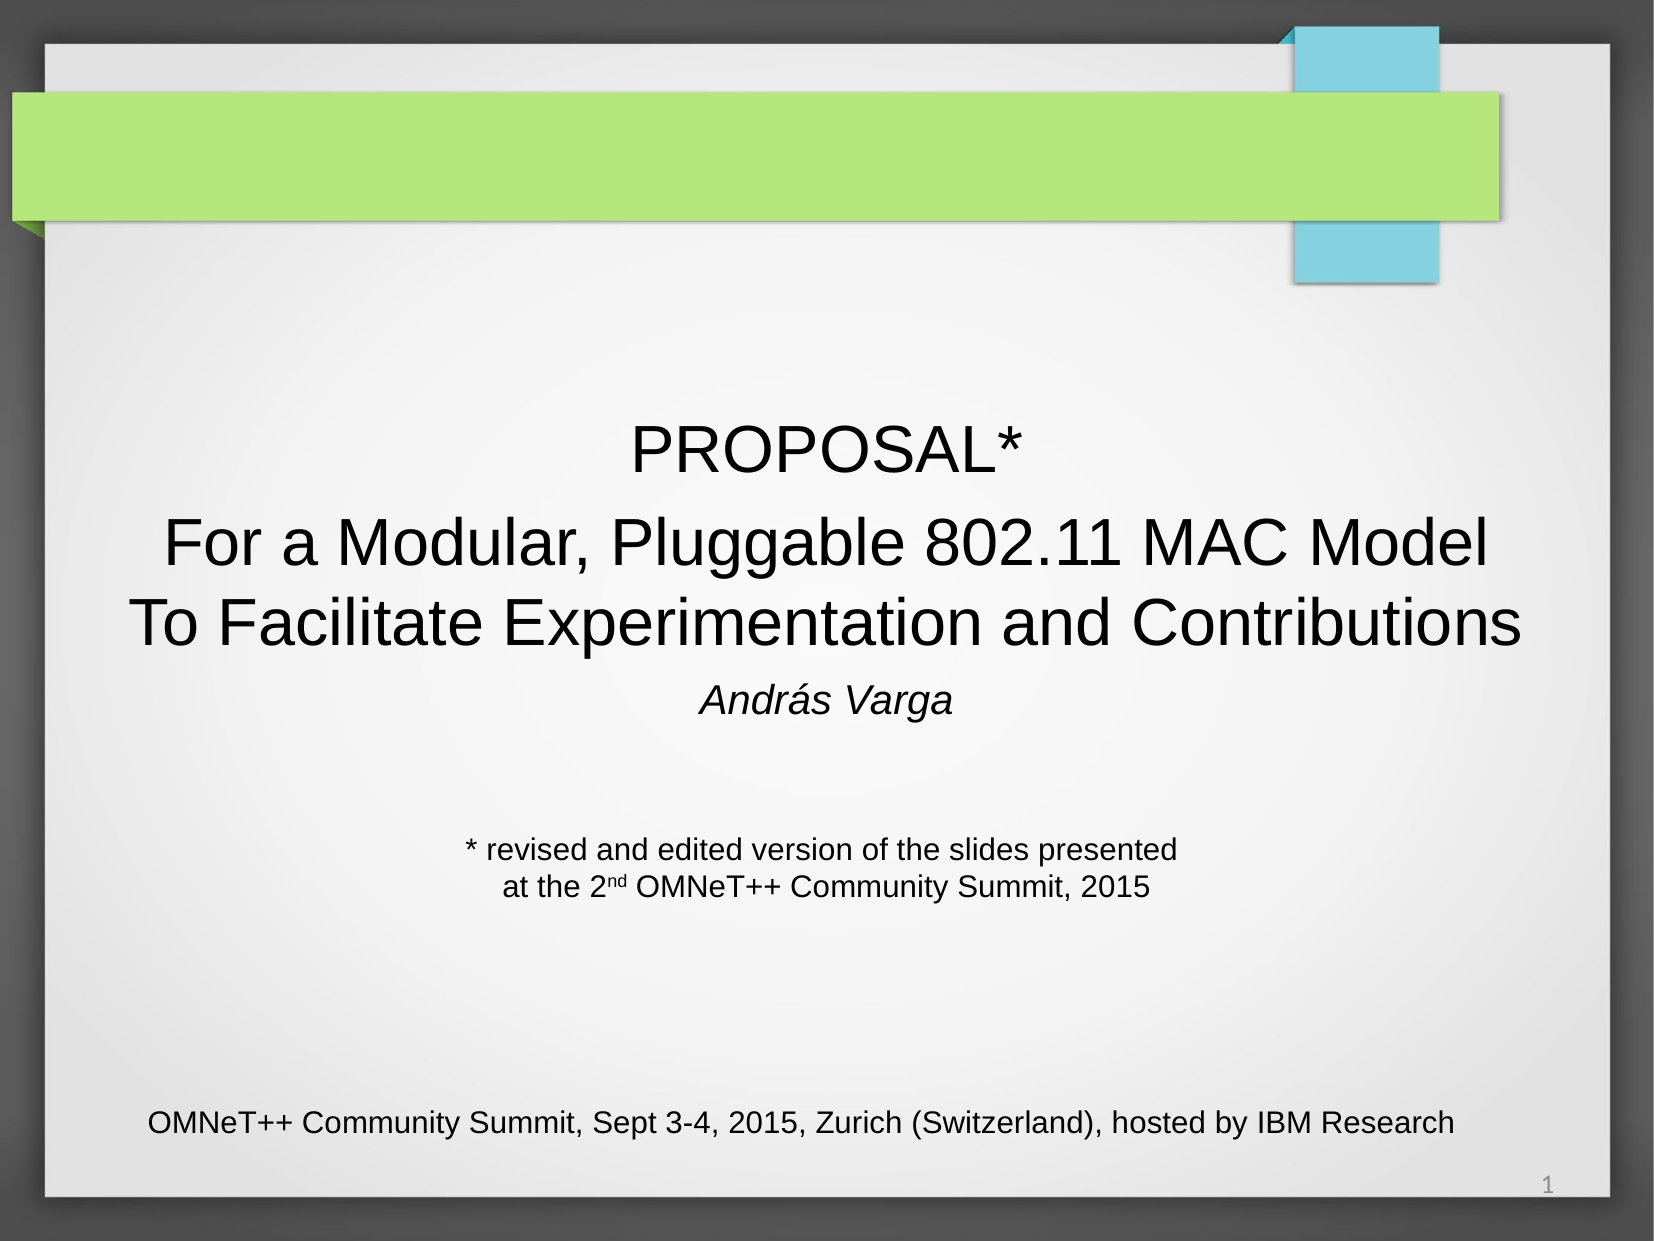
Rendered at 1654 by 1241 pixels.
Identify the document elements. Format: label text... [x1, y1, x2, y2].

text_box OMNeT++ Community Summit, Sept 3-4, 2015, Zurich (Switzerland), hosted by IBM Research [132, 1094, 1482, 1148]
picture [0, 0, 1654, 1241]
slide_number <number> [1185, 1149, 1571, 1216]
subtitle PROPOSAL* For a Modular, Pluggable 802.11 MAC Model To Facilitate Experimentation and Contributions András Varga * revised and edited version of the slides presented at the 2nd OMNeT++ Community Summit, 2015 [76, 287, 1577, 1023]
